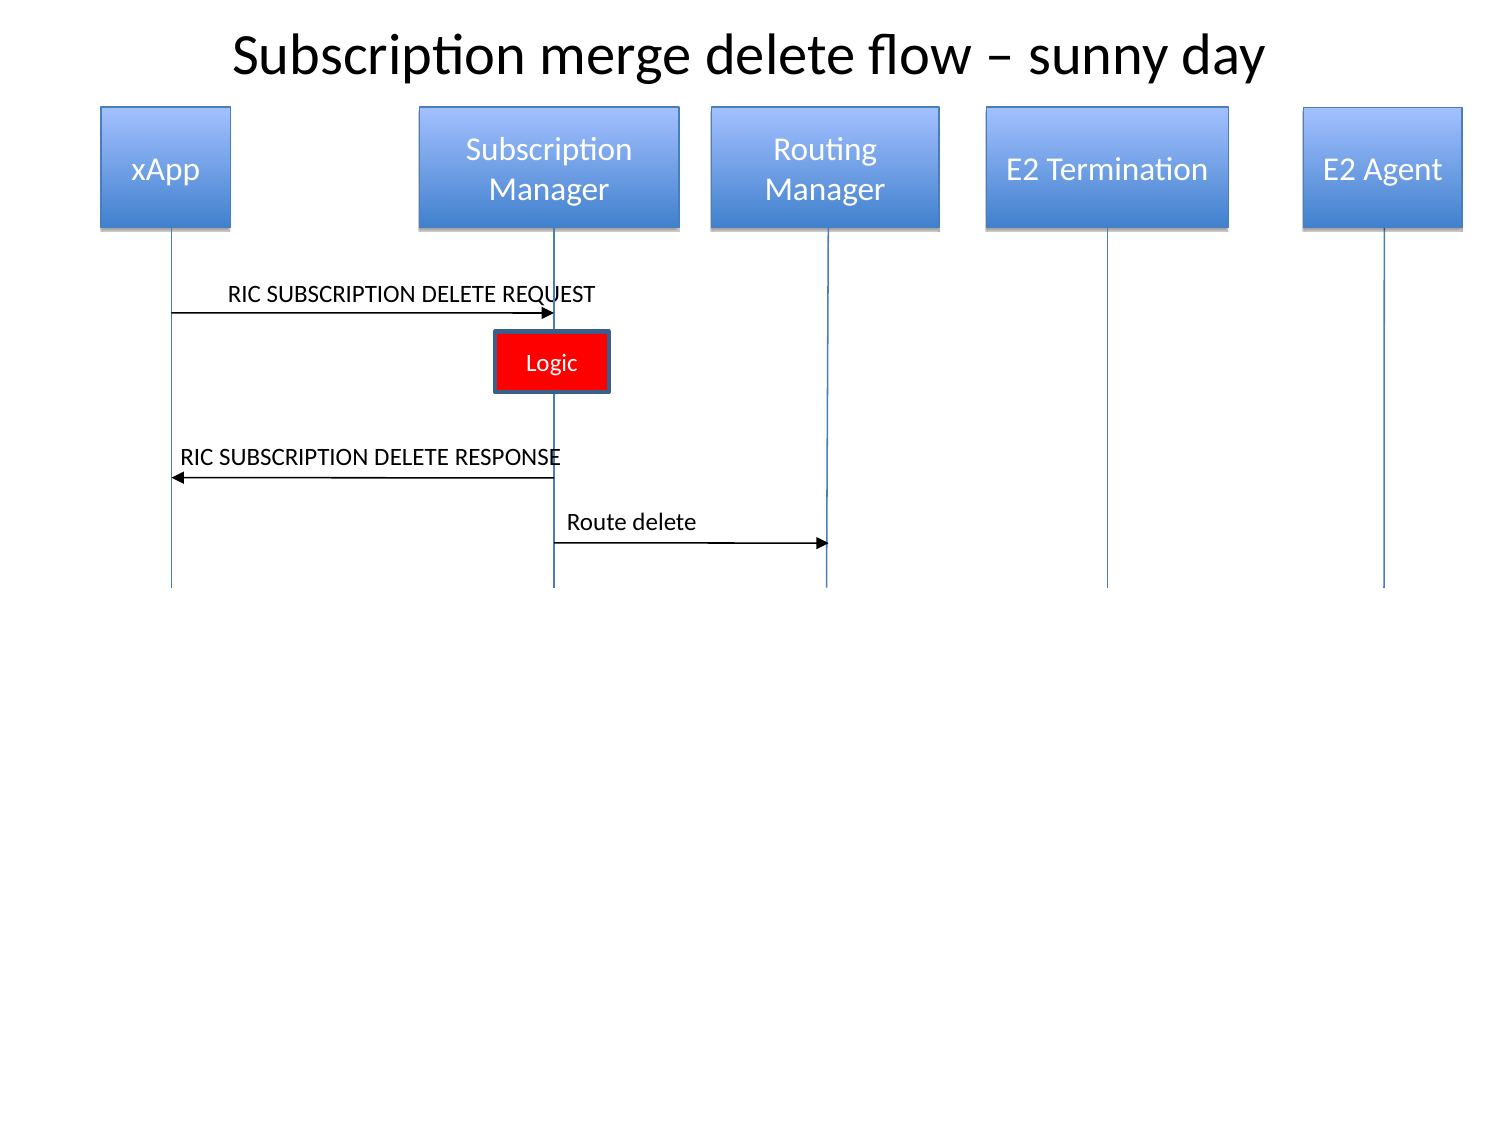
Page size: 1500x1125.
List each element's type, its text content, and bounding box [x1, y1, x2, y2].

text_box Subscription Manager [419, 107, 680, 228]
text_box E2 Termination [986, 107, 1229, 228]
title Subscription merge delete flow – sunny day [75, 7, 1425, 95]
text_box RIC SUBSCRIPTION DELETE RESPONSE [165, 433, 680, 478]
text_box RIC SUBSCRIPTION DELETE REQUEST [555, 269, 612, 315]
text_box xApp [101, 107, 231, 228]
text_box RIC SUBSCRIPTION DELETE REQUEST [213, 269, 553, 312]
text_box Logic [494, 331, 609, 392]
text_box E2 Agent [1303, 107, 1463, 228]
text_box Routing Manager [711, 107, 939, 228]
text_box Route delete [552, 498, 774, 544]
